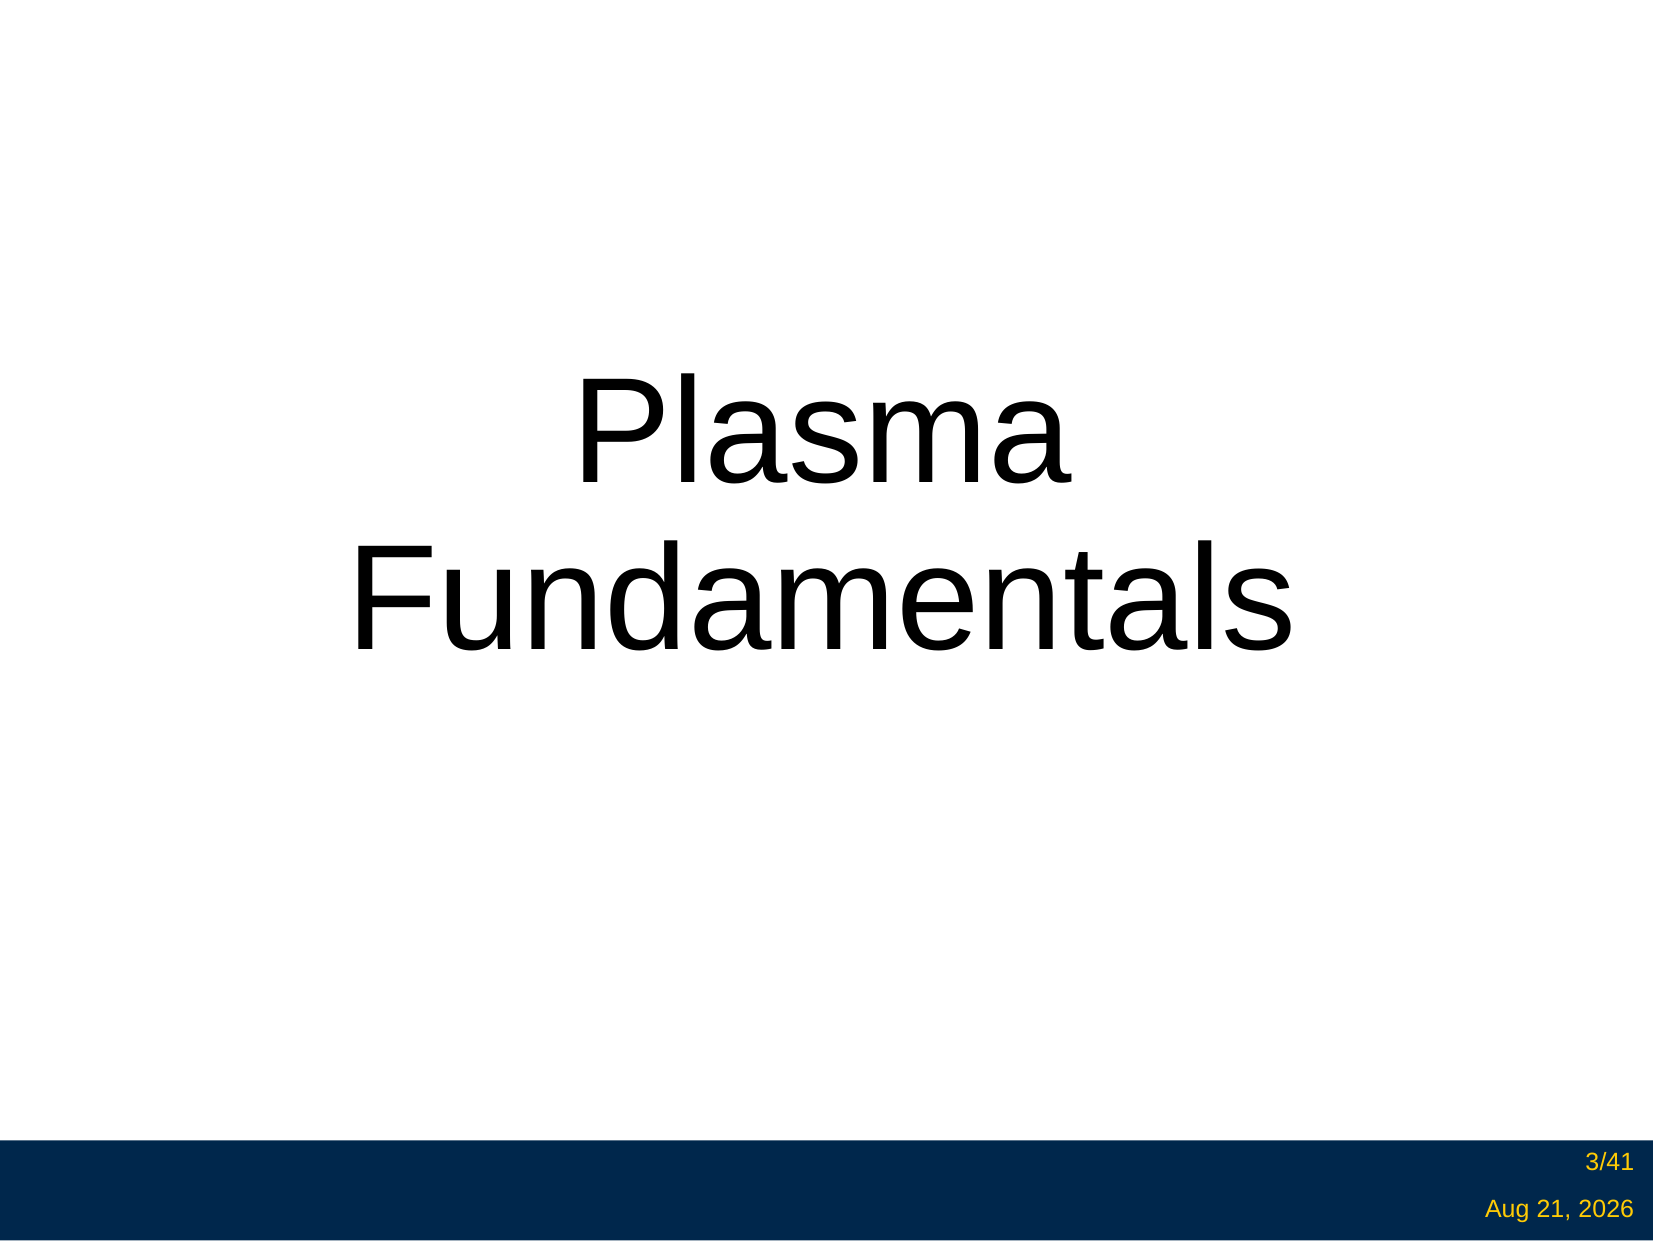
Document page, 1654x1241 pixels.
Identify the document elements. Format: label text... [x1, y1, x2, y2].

text_box Plasma Fundamentals [331, 338, 1313, 784]
